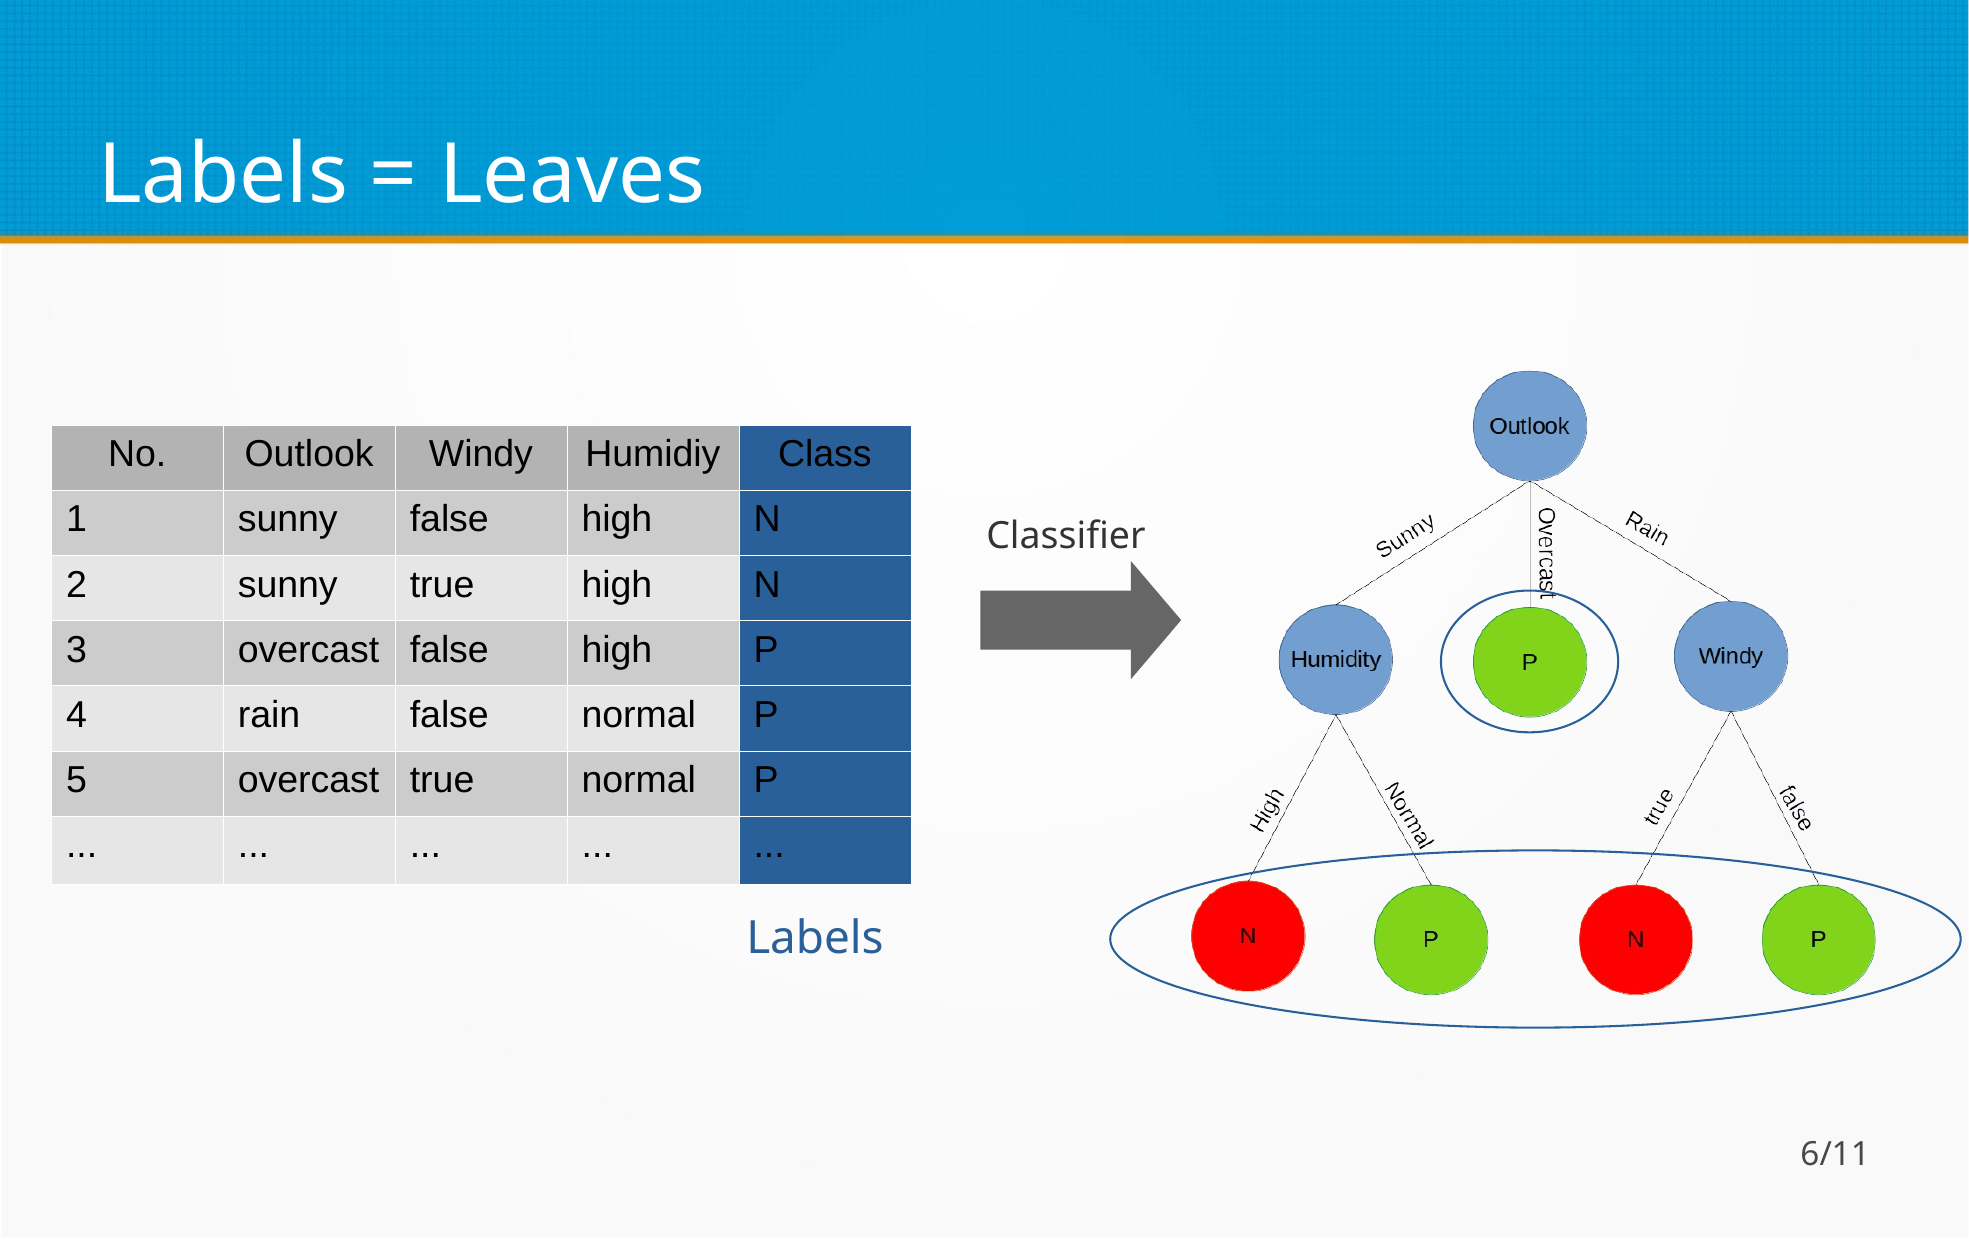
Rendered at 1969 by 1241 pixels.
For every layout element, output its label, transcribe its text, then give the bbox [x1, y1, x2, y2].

table_header No. [52, 426, 223, 490]
table_cell normal [568, 686, 739, 751]
table_header Windy [396, 426, 567, 490]
table_cell true [396, 752, 567, 816]
table_cell P [740, 621, 911, 685]
table_cell N [740, 491, 911, 555]
table_cell ... [740, 817, 911, 884]
table_cell high [568, 621, 739, 685]
text_box [980, 584, 1182, 680]
table_cell ... [224, 817, 395, 884]
table_cell sunny [224, 556, 395, 620]
table_cell 4 [52, 686, 223, 751]
table_cell high [568, 491, 739, 555]
text_box Classifier [980, 485, 1188, 584]
table_cell 2 [52, 556, 223, 620]
table_cell P [740, 752, 911, 816]
table_cell false [396, 686, 567, 751]
table_cell rain [224, 686, 395, 751]
table_cell P [740, 686, 911, 751]
table_cell 5 [52, 752, 223, 816]
table_header Class [740, 426, 911, 490]
table_cell ... [568, 817, 739, 884]
table_cell overcast [224, 752, 395, 816]
table_header Outlook [224, 426, 395, 490]
picture [0, 233, 1969, 1241]
table_cell false [396, 491, 567, 555]
table_cell overcast [224, 621, 395, 685]
table_cell N [740, 556, 911, 620]
table_cell ... [396, 817, 567, 884]
table_cell normal [568, 752, 739, 816]
table_cell true [396, 556, 567, 620]
text_box Labels [578, 903, 1052, 969]
table_cell ... [52, 817, 223, 884]
table_header Humidiy [568, 426, 739, 490]
table_cell sunny [224, 491, 395, 555]
table_cell high [568, 556, 739, 620]
table_cell 1 [52, 491, 223, 555]
title Labels = Leaves [98, 19, 1870, 227]
table_cell 3 [52, 621, 223, 685]
table_cell false [396, 621, 567, 685]
